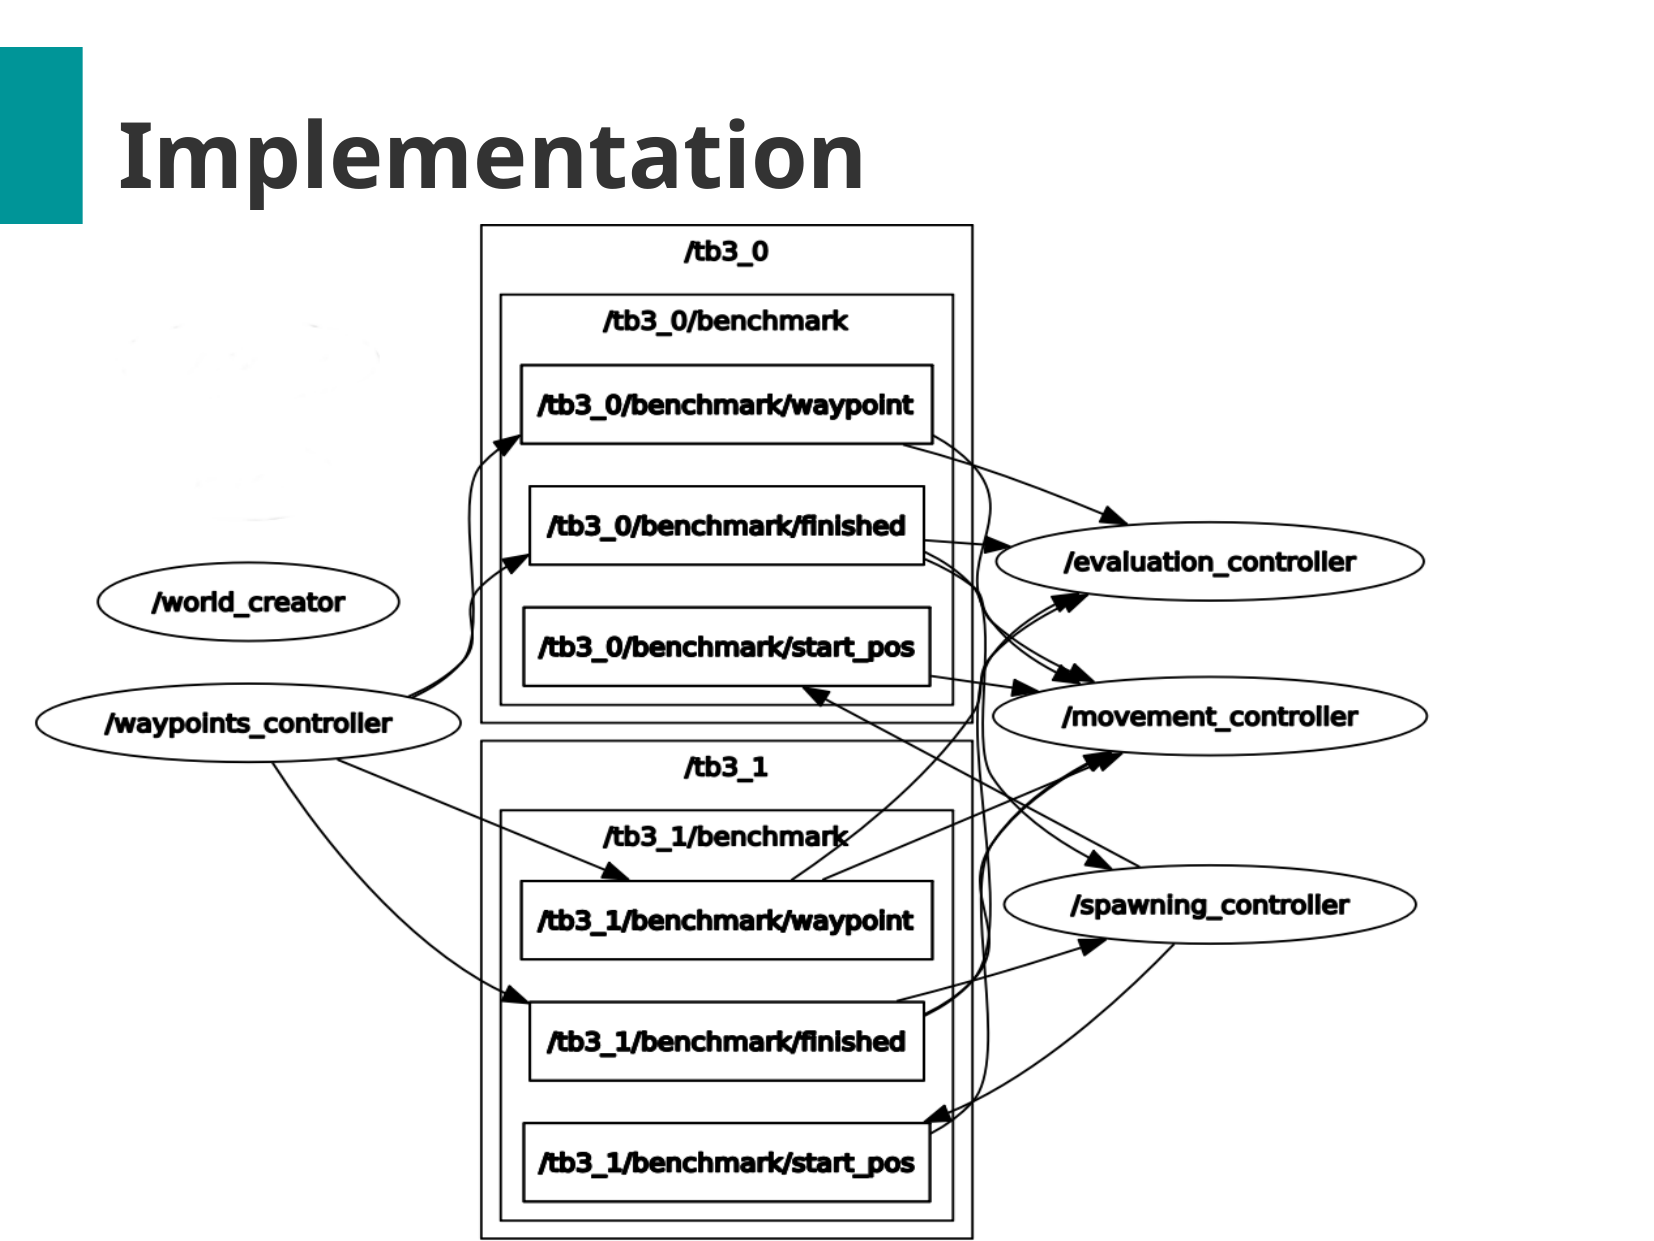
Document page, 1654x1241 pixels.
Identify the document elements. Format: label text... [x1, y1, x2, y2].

picture [0, 224, 1471, 1241]
title Implementation [118, 49, 1571, 257]
